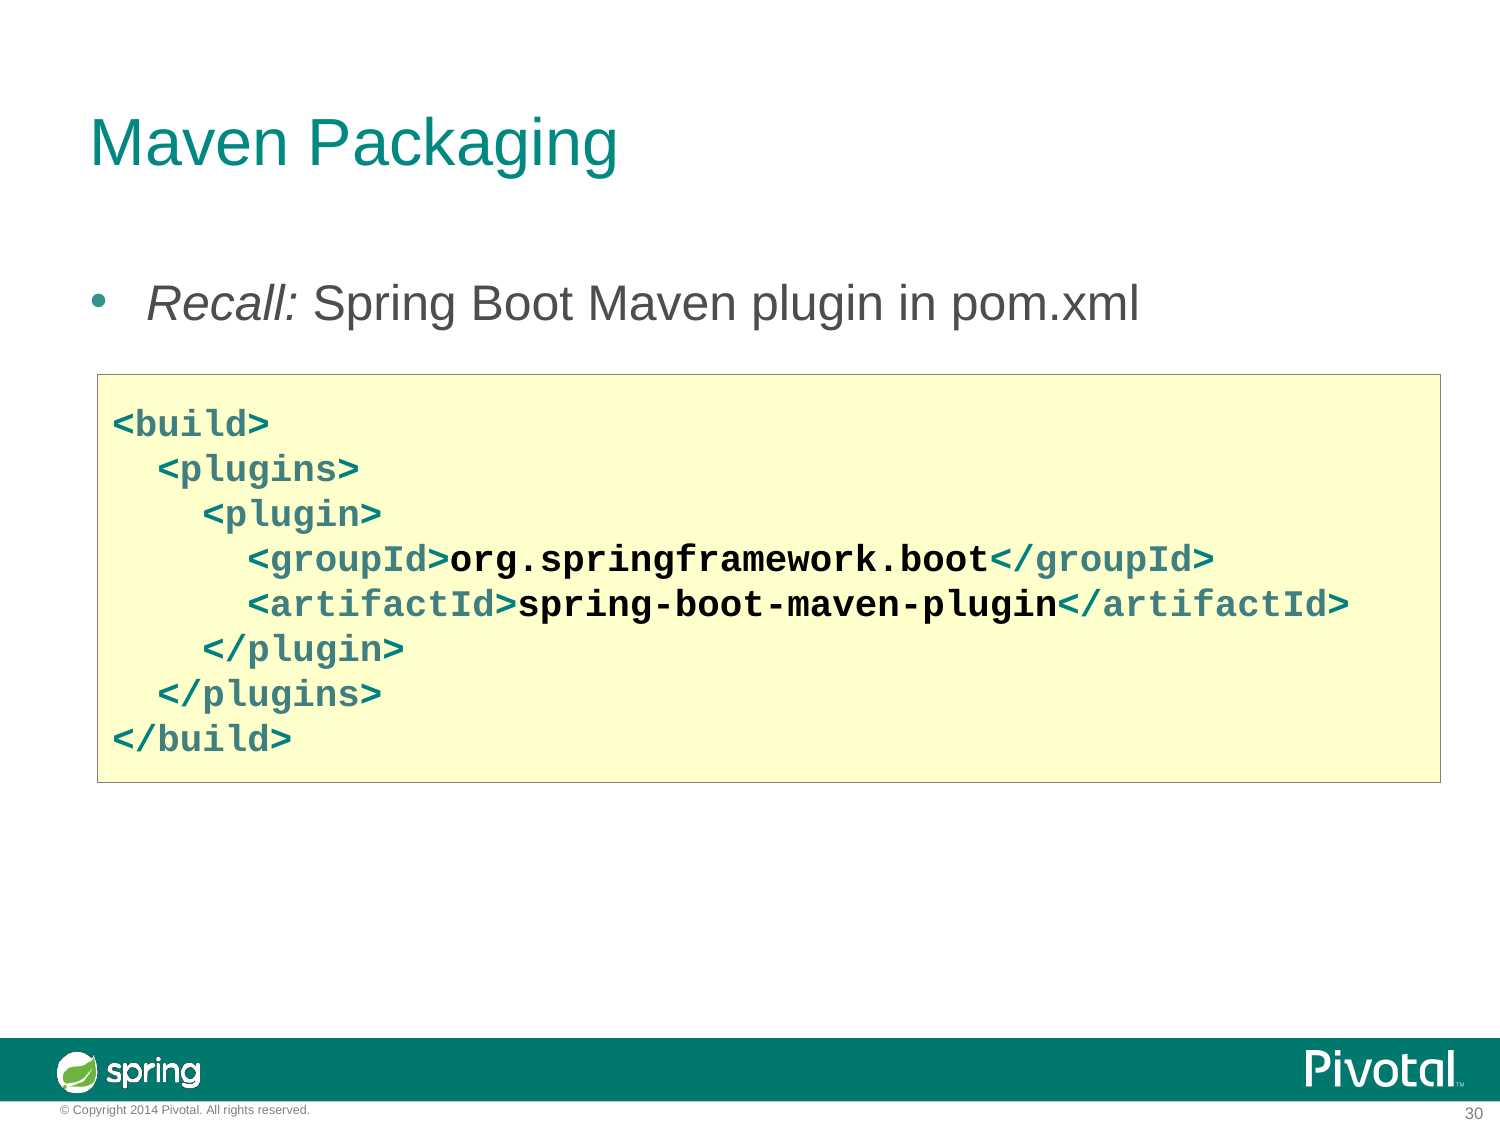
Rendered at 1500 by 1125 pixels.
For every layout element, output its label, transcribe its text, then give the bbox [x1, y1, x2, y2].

text_box <build> <plugins> <plugin> <groupId>org.springframework.boot</groupId> <artifactId>spring-boot-maven-plugin</artifactId> </plugin> </plugins> </build> [97, 374, 1441, 783]
picture [32, 1041, 210, 1103]
list Recall: Spring Boot Maven plugin in pom.xml [75, 262, 1426, 931]
title Maven Packaging [75, 45, 1426, 233]
picture [1306, 1050, 1464, 1087]
